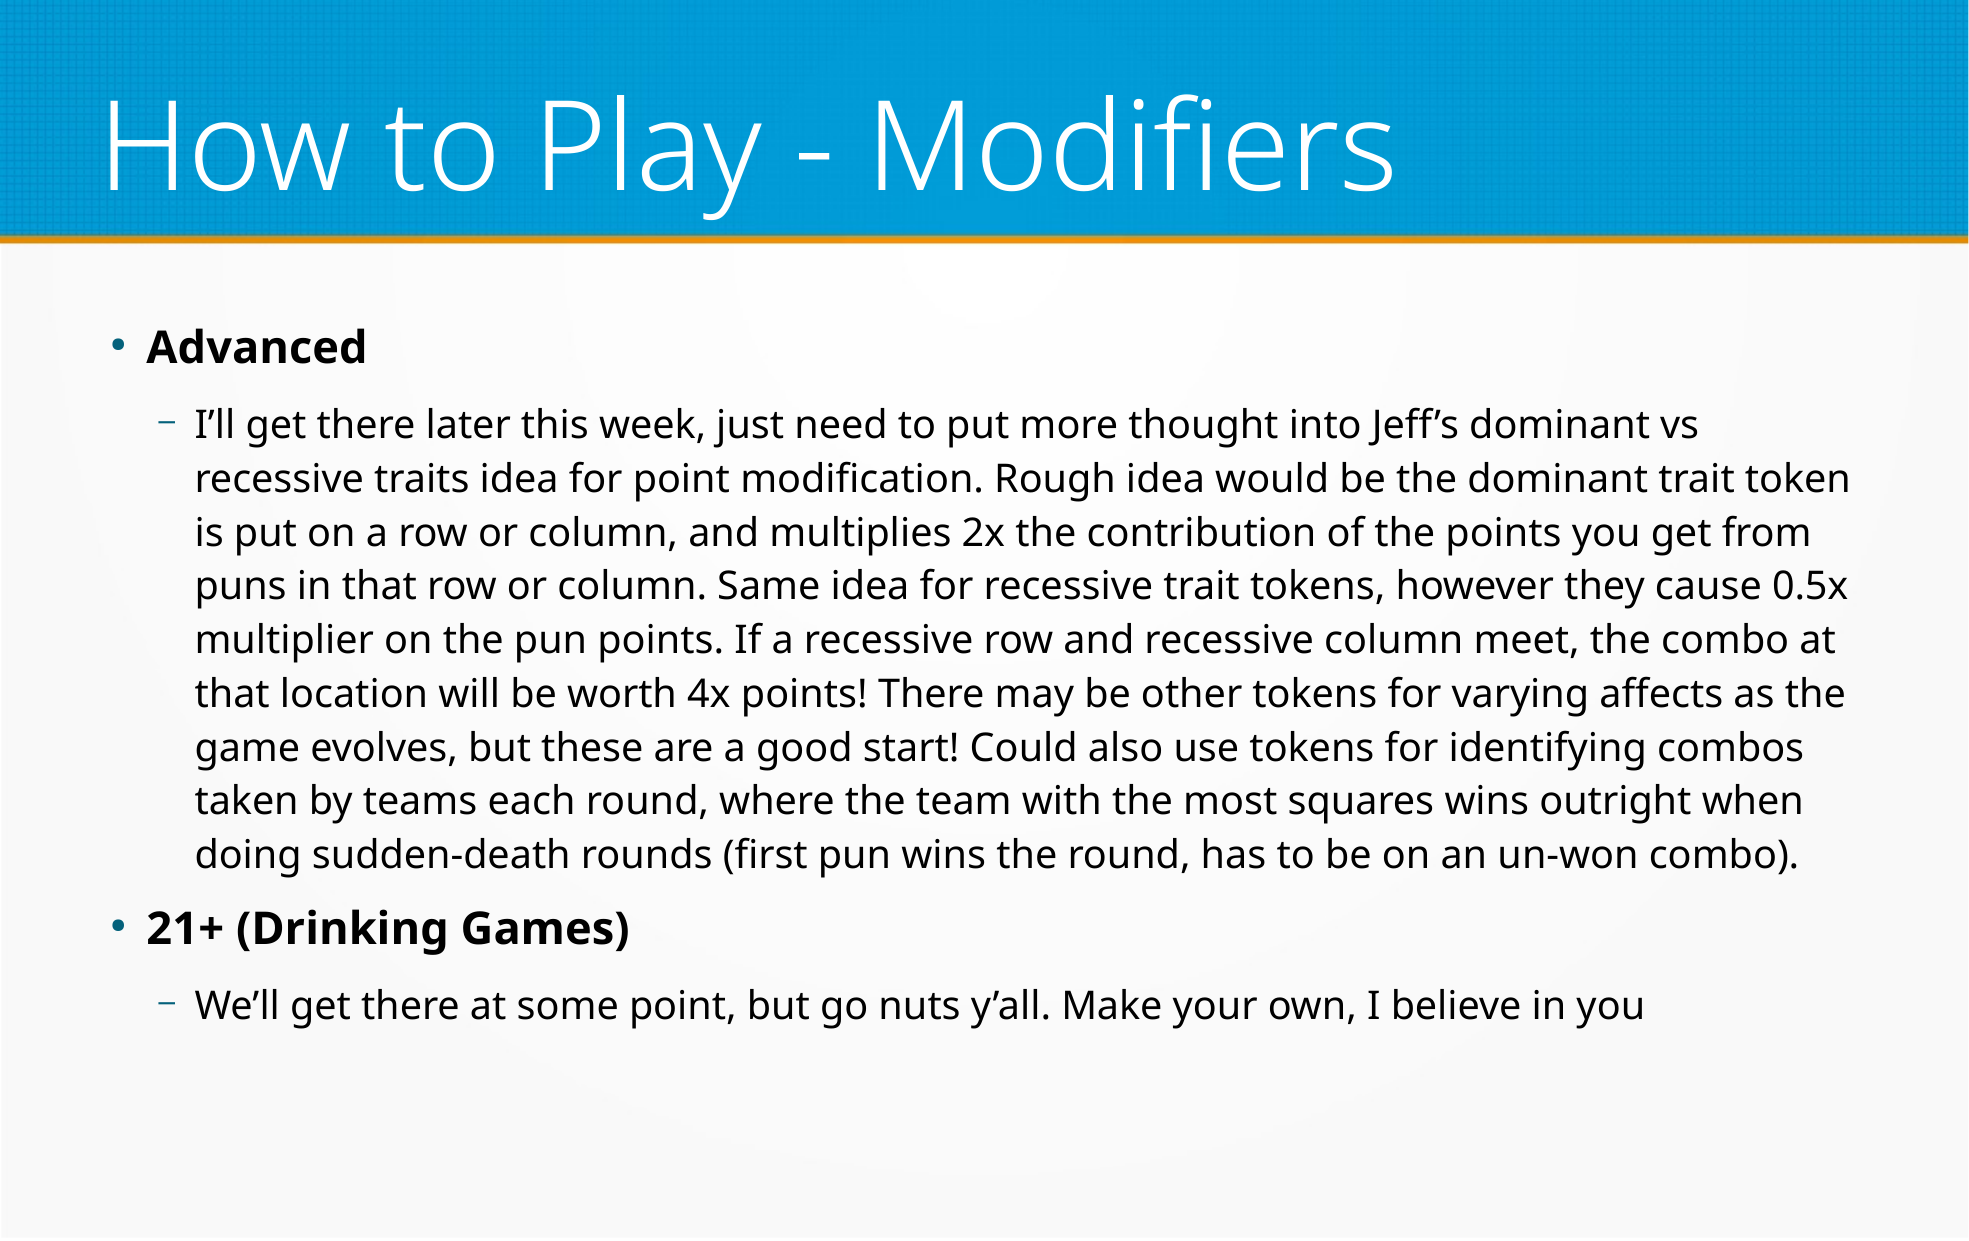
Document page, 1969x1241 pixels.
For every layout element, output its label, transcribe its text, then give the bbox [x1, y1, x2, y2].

list Advanced I’ll get there later this week, just need to put more thought into Jeff’s dominant vs recessive traits idea for point modification. Rough idea would be the dominant trait token is put on a row or column, and multiplies 2x the contribution of the points you get from puns in that row or column. Same idea for recessive trait tokens, however they cause 0.5x multiplier on the pun points. If a recessive row and recessive column meet, the combo at that location will be worth 4x points! There may be other tokens for varying affects as the game evolves, but these are a good start! Could also use tokens for identifying combos taken by teams each round, where the team with the most squares wins outright when doing sudden-death rounds (first pun wins the round, has to be on an un-won combo). 21+ (Drinking Games) We’ll get there at some point, but go nuts y’all. Make your own, I believe in you [98, 315, 1861, 1081]
picture [0, 233, 1969, 1241]
title How to Play - Modifiers [98, 19, 1870, 227]
